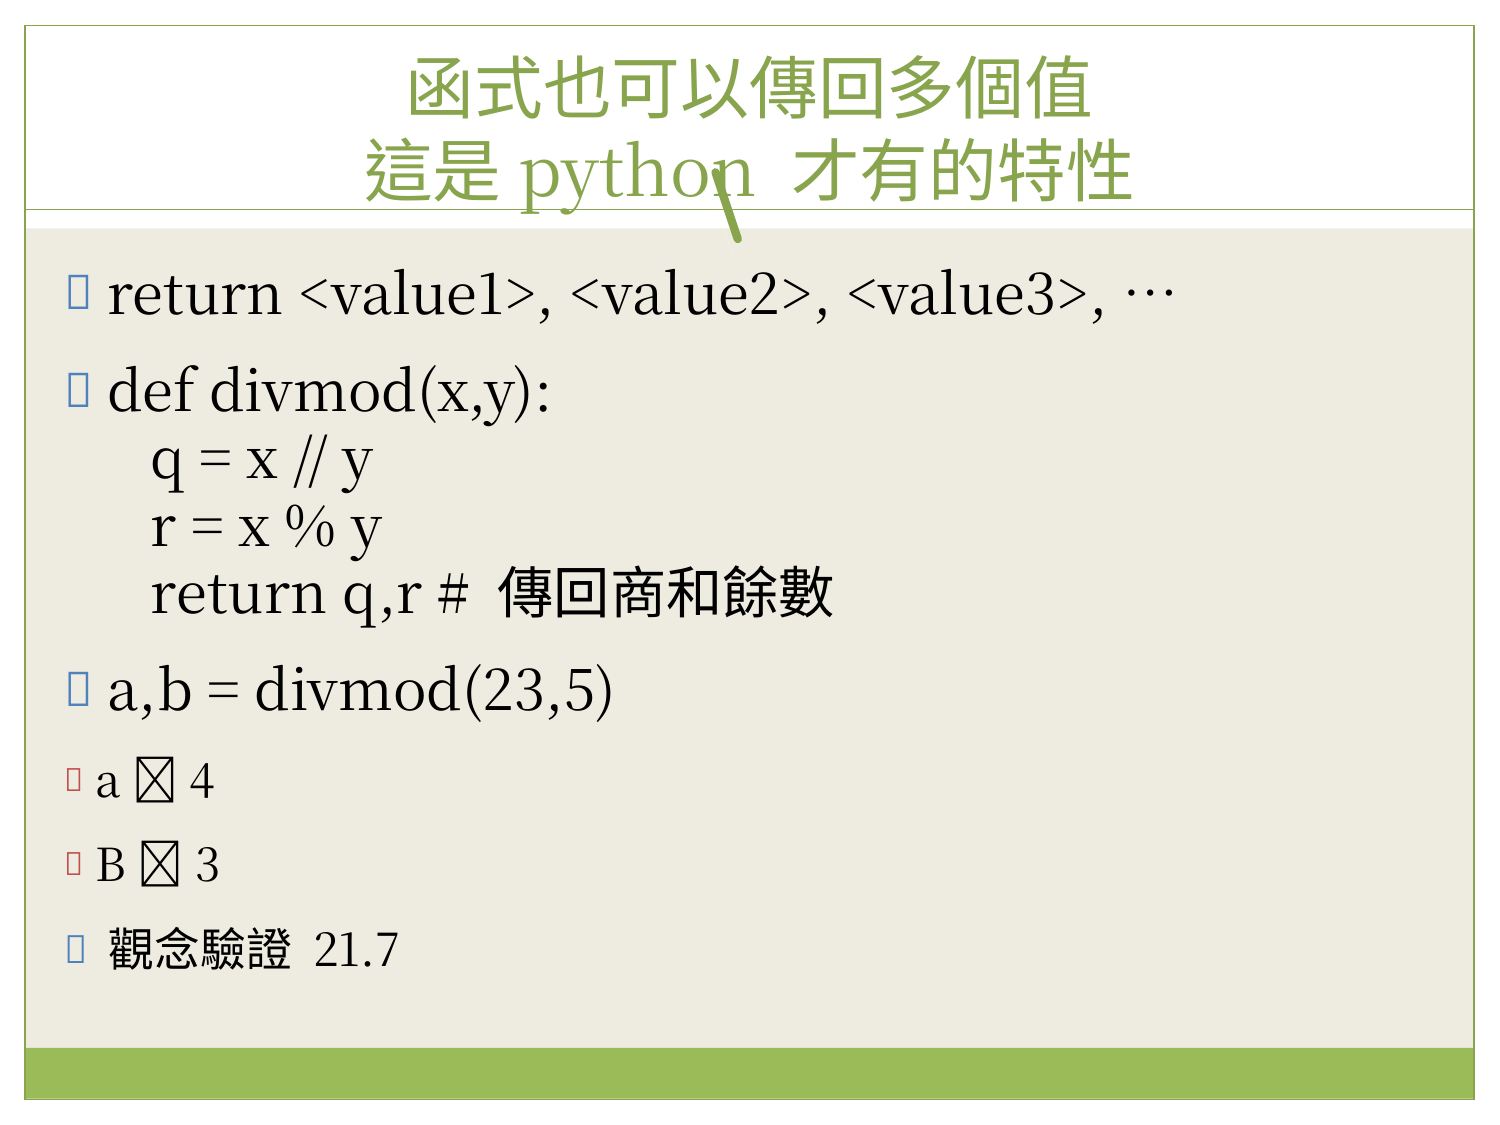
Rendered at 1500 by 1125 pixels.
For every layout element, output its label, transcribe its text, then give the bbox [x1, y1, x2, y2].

title 函式也可以傳回多個值 這是python 才有的特性 [49, 37, 1450, 162]
list return <value1>, <value2>, <value3>, … def divmod(x,y): q = x // y r = x % y return q,r # 傳回商和餘數 a,b = divmod(23,5) a  4 B  3 觀念驗證 21.7 [49, 250, 1445, 1001]
